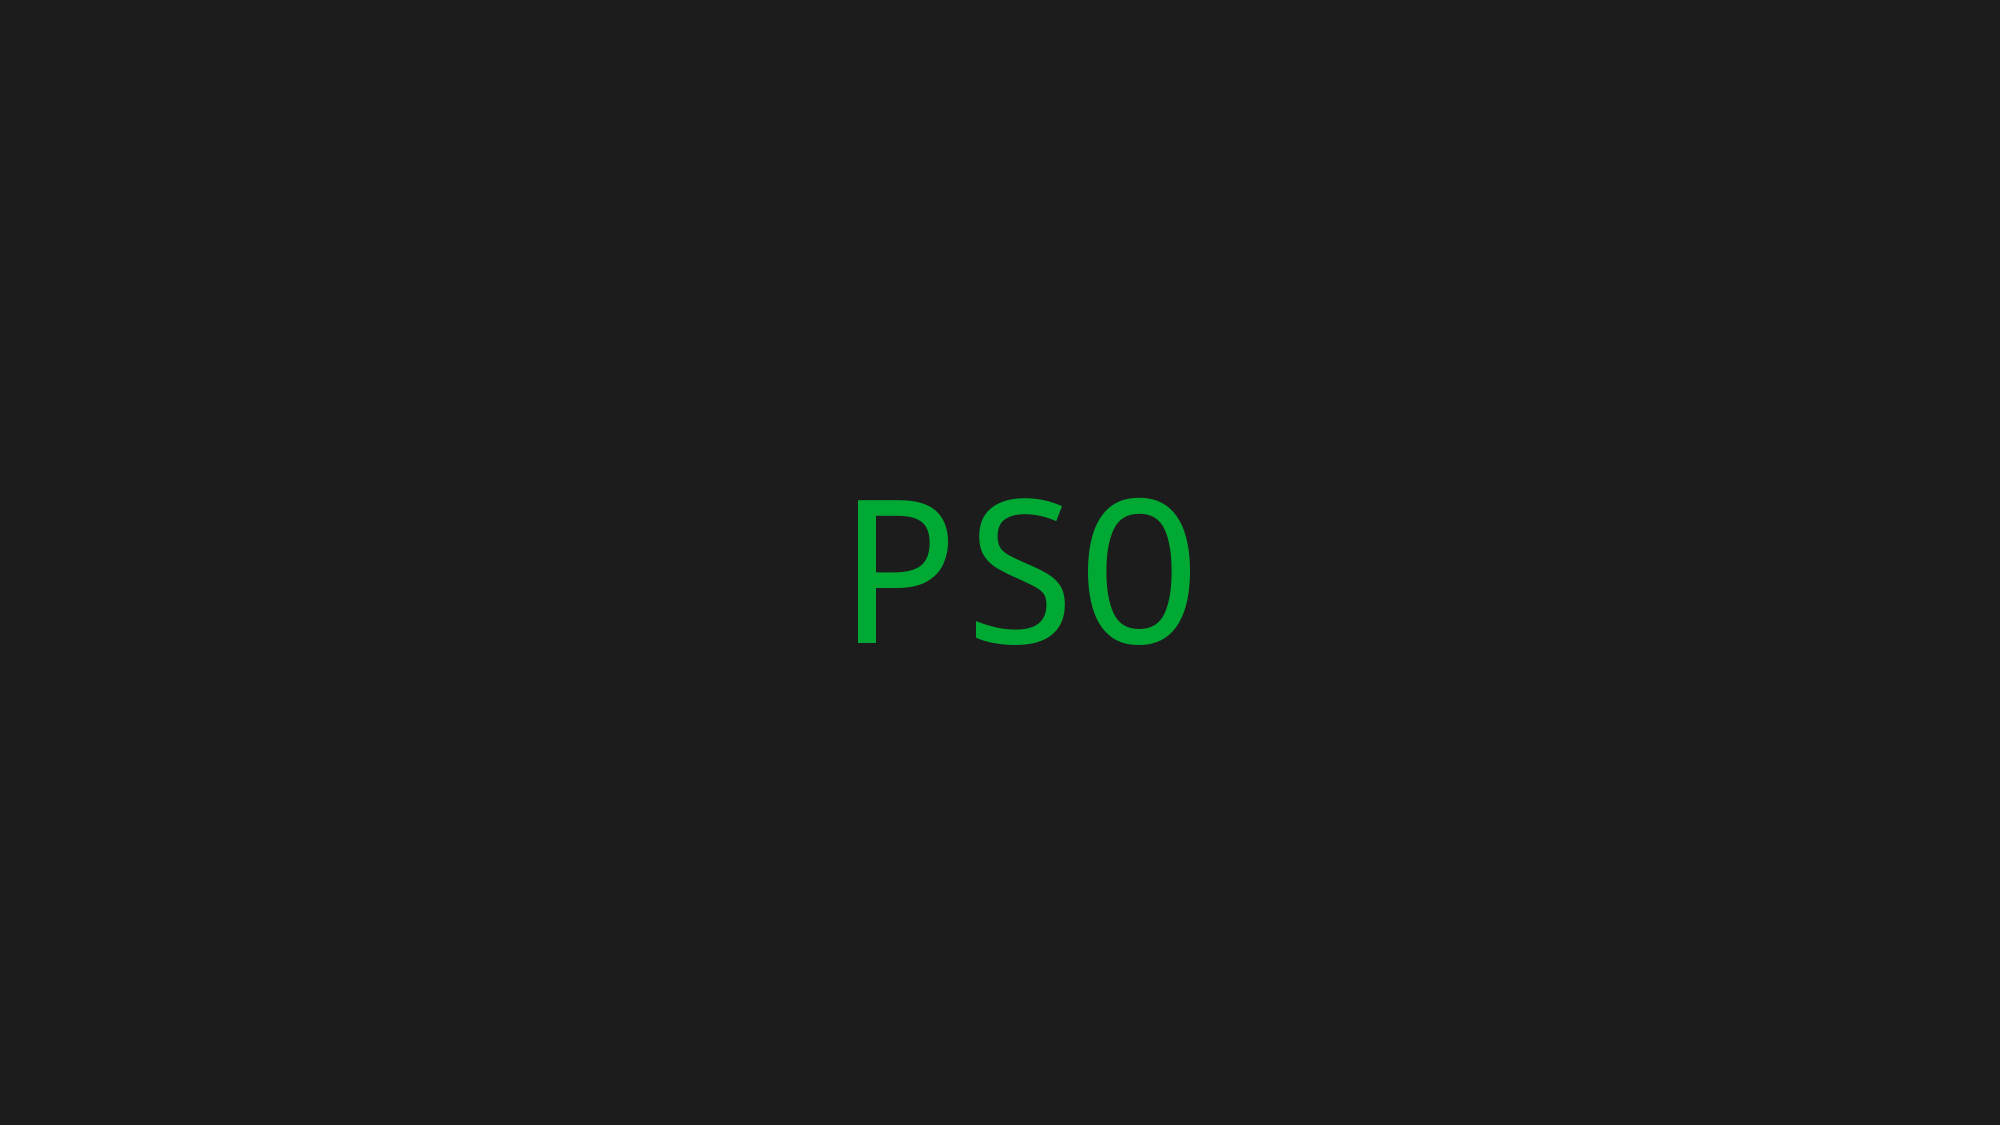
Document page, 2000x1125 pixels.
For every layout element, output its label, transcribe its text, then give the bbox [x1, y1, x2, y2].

text_box PSO [825, 422, 1215, 638]
